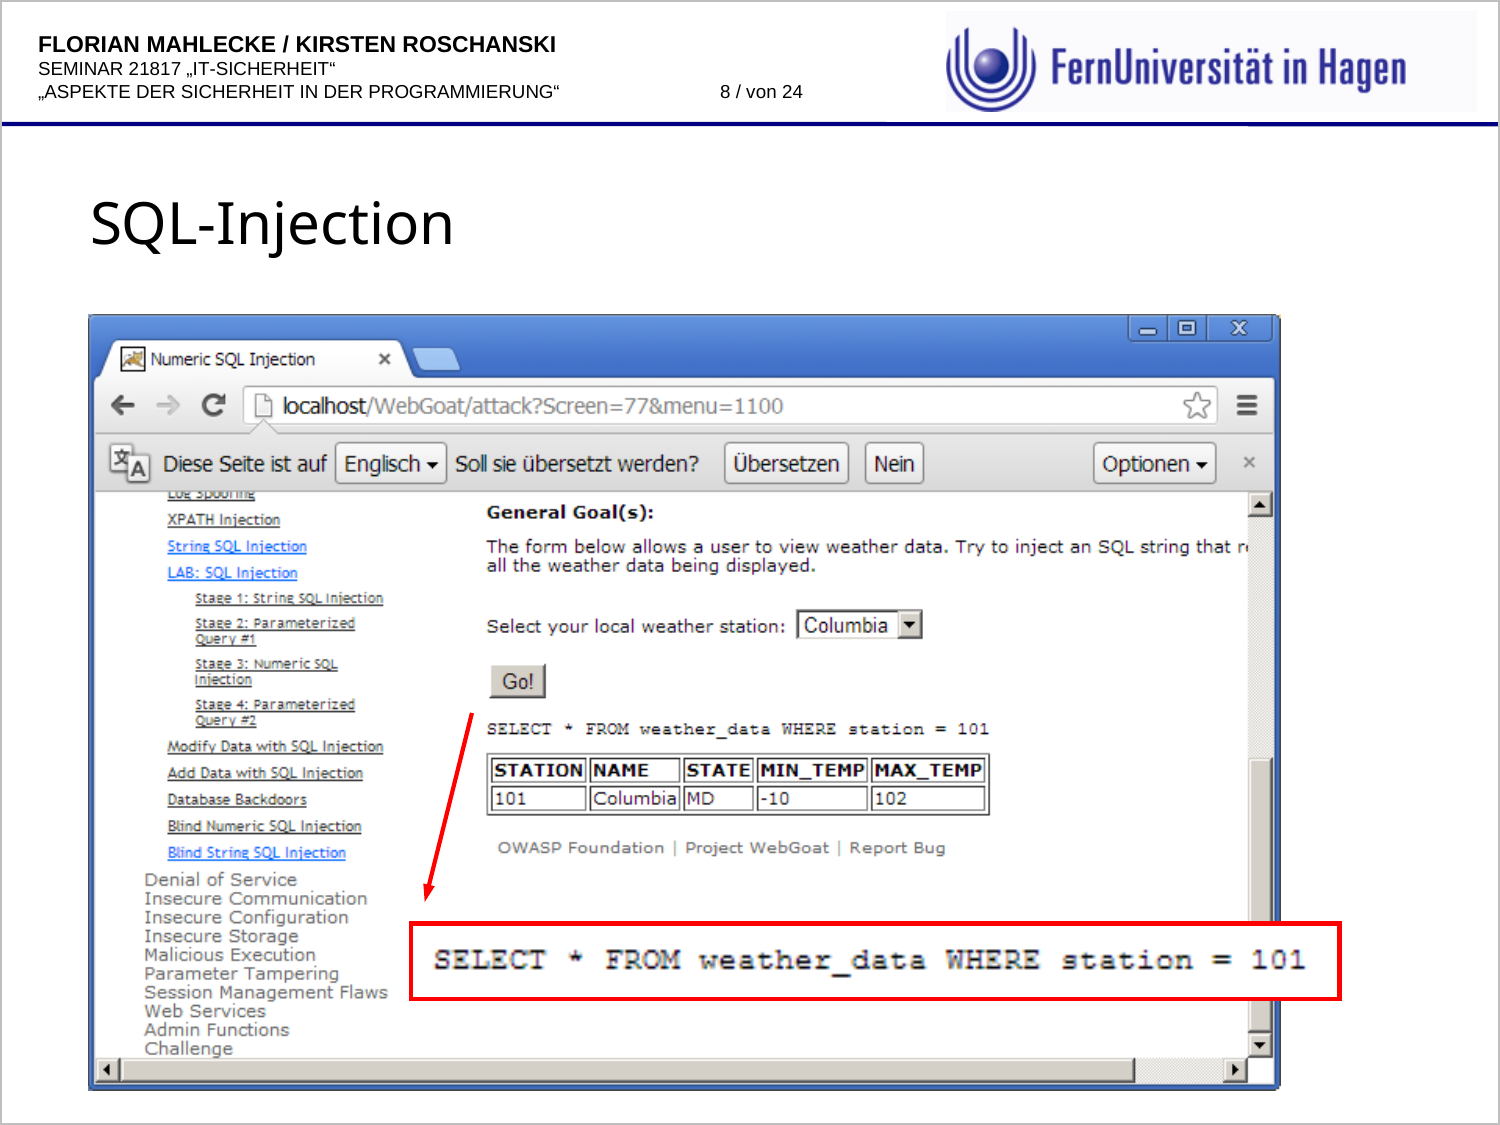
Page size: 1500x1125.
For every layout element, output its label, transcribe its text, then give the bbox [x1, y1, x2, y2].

picture [412, 925, 1338, 997]
picture [946, 11, 1477, 112]
picture [88, 314, 1281, 1091]
title SQL-Injection [75, 127, 1425, 316]
